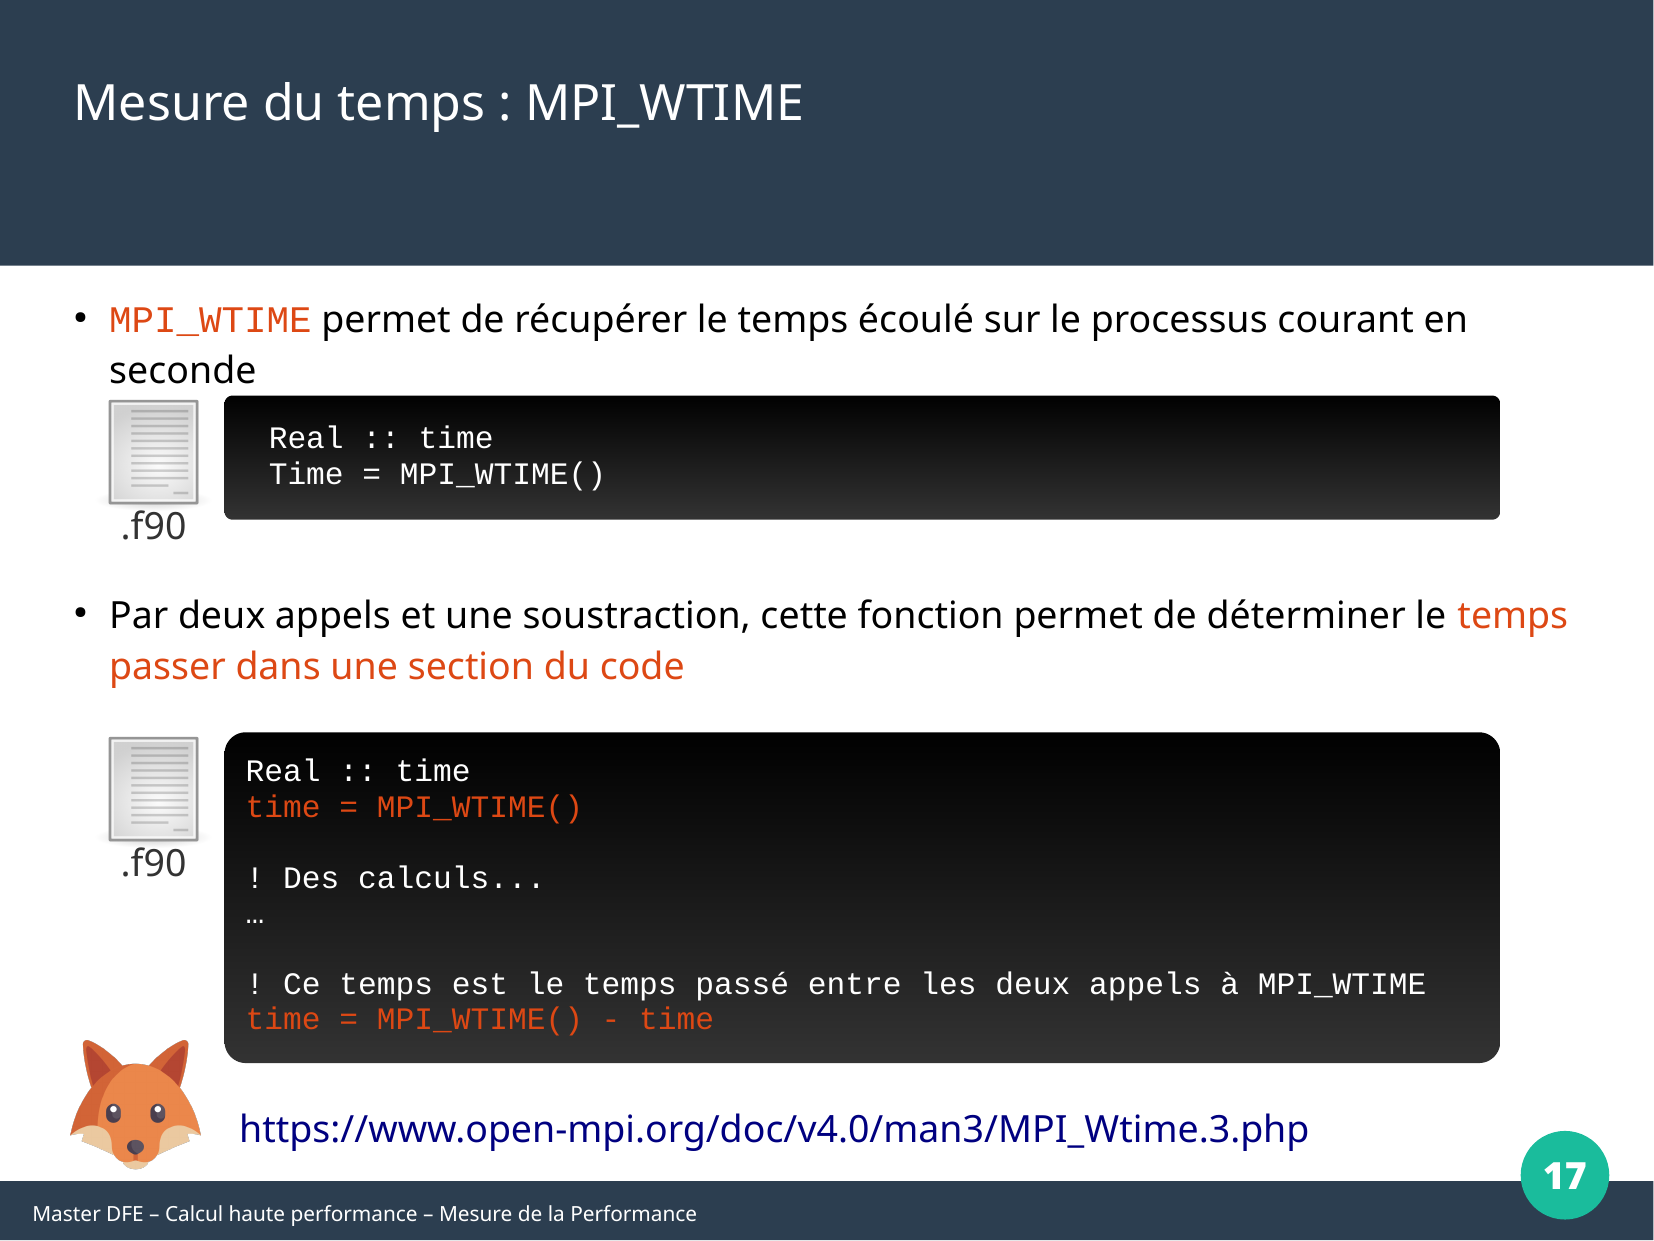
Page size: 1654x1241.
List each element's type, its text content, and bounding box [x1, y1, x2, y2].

text_box Master DFE – Calcul haute performance – Mesure de la Performance [17, 1191, 1436, 1235]
picture [94, 395, 213, 492]
text_box Real :: time Time = MPI_WTIME() [253, 415, 1465, 514]
text_box Mesure du temps : MPI_WTIME [59, 59, 1619, 254]
text_box [224, 395, 1501, 520]
text_box MPI_WTIME permet de récupérer le temps écoulé sur le processus courant en seconde [59, 285, 1619, 355]
text_box Real :: time time = MPI_WTIME() ! Des calculs... … ! Ce temps est le temps passé entre les deux appels à MPI_WTIME time = MPI_WTIME() - time [224, 732, 1501, 1064]
text_box https://www.open-mpi.org/doc/v4.0/man3/MPI_Wtime.3.php [224, 1094, 1489, 1164]
text_box .f90 [76, 828, 231, 895]
picture [94, 732, 213, 828]
text_box Par deux appels et une soustraction, cette fonction permet de déterminer le temps passer dans une section du code [59, 580, 1619, 698]
text_box .f90 [76, 492, 231, 558]
picture [70, 1039, 201, 1170]
